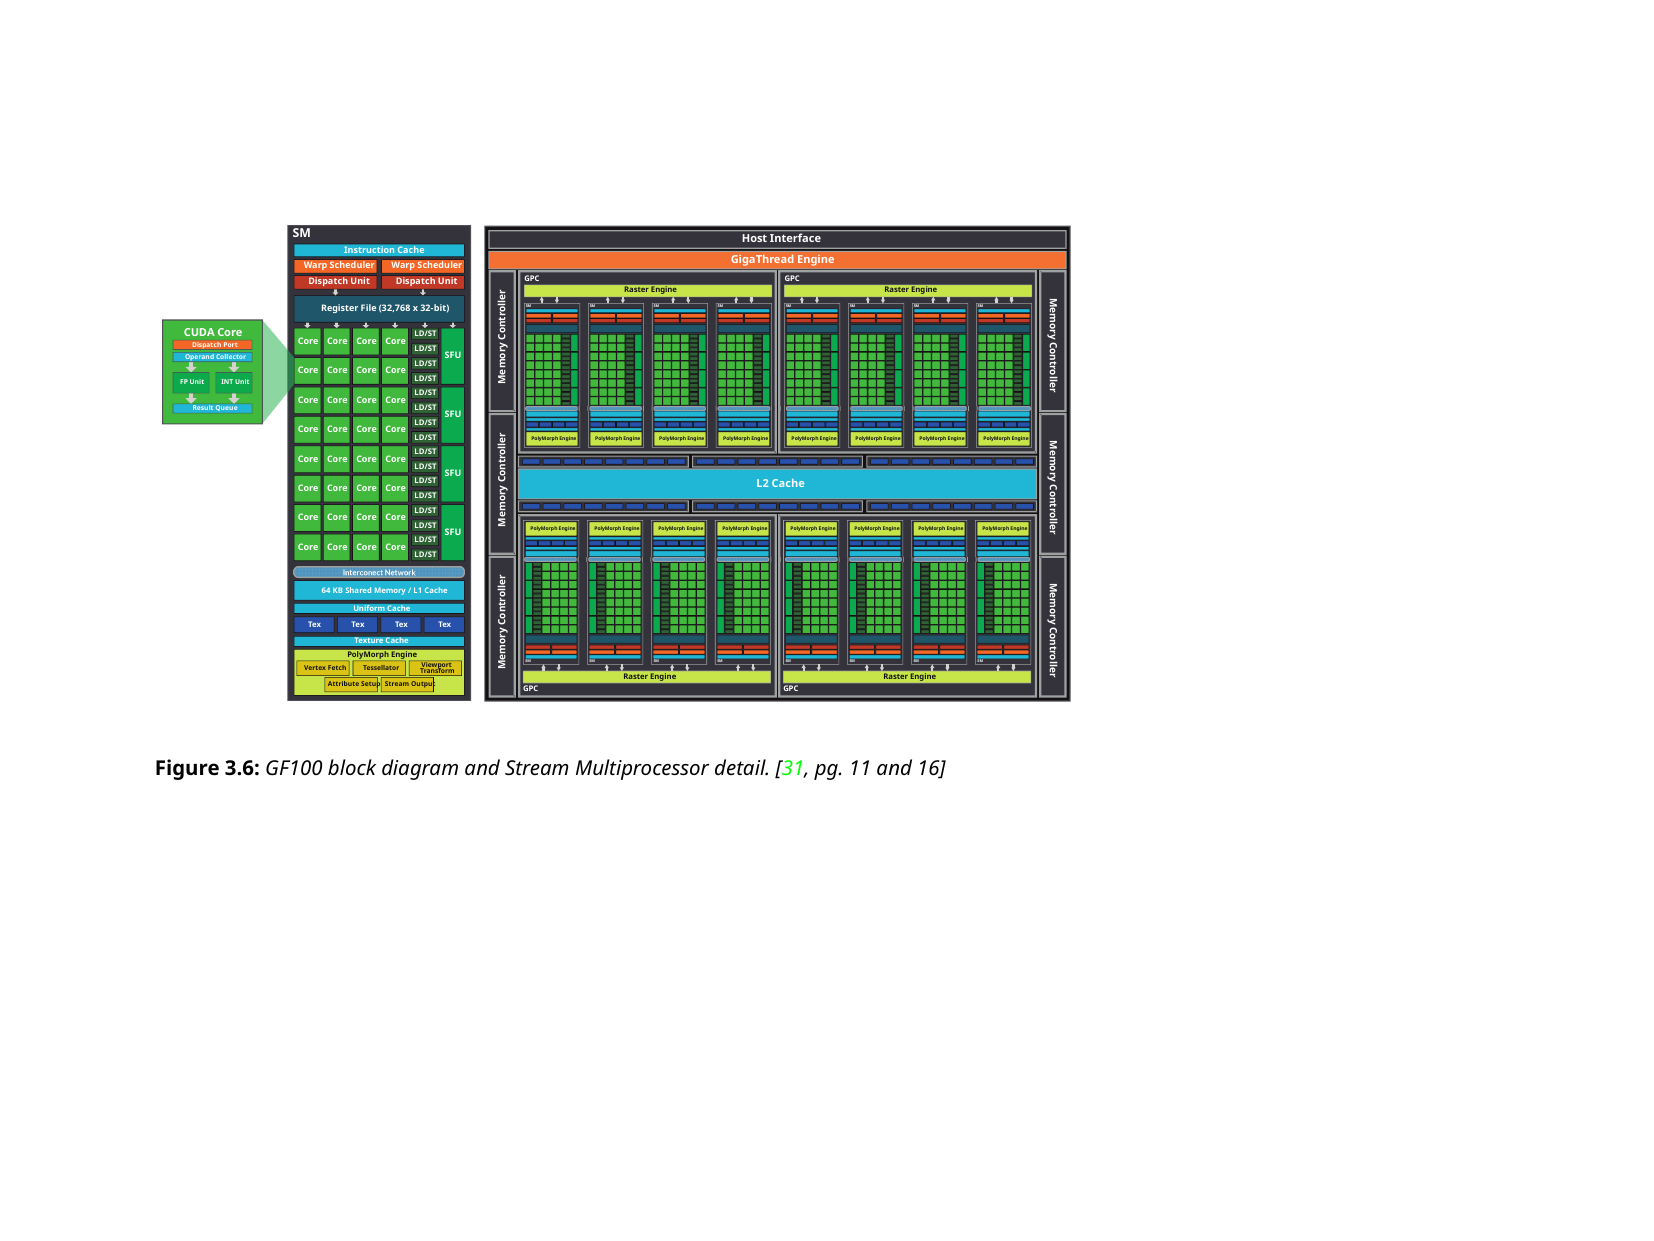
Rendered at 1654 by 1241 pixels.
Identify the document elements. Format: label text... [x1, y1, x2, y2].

text_box Core [356, 393, 379, 407]
text_box Memory Controller [494, 282, 509, 385]
text_box Core [326, 334, 350, 348]
text_box SM [292, 225, 314, 243]
text_box Core [326, 540, 350, 554]
text_box Core [385, 393, 408, 407]
text_box SM [913, 303, 921, 309]
text_box 64 KB Shared Memory / L1 Cache [321, 584, 464, 596]
text_box SFU [444, 467, 464, 480]
text_box SM [717, 658, 724, 665]
text_box Core [356, 334, 379, 348]
text_box PolyMorph Engine [918, 525, 967, 533]
text_box Core [356, 481, 379, 495]
text_box SFU [444, 526, 464, 539]
text_box Vertex Fetch [304, 663, 353, 673]
text_box PolyMorph Engine [722, 525, 771, 533]
text_box LD/ST [414, 431, 440, 443]
text_box PolyMorph Engine [531, 434, 580, 443]
text_box FP Unit [180, 377, 207, 388]
text_box Core [326, 423, 350, 436]
text_box [484, 225, 1071, 702]
text_box GPC [523, 683, 542, 695]
text_box LD/ST [414, 534, 440, 546]
text_box LD/ST [414, 387, 440, 399]
text_box GigaThread Engine [730, 251, 845, 267]
text_box Warp Scheduler [303, 259, 379, 272]
text_box Memory Controller [1046, 440, 1061, 543]
text_box PolyMorph Engine [790, 525, 839, 533]
text_box SM [525, 658, 532, 665]
text_box GPC [784, 273, 803, 285]
text_box Core [297, 364, 321, 377]
text_box Dispatch Unit [395, 275, 462, 288]
text_box PolyMorph Engine [594, 525, 643, 533]
text_box Core [326, 452, 350, 466]
text_box Core [356, 540, 379, 554]
text_box LD/ST [414, 446, 440, 458]
text_box LD/ST [414, 372, 440, 385]
text_box Core [326, 364, 350, 377]
text_box LD/ST [414, 357, 440, 369]
text_box Tex [351, 618, 368, 631]
text_box Core [385, 364, 408, 377]
text_box Dispatch Port [192, 339, 243, 350]
text_box Stream Output [385, 679, 439, 690]
text_box GPC [783, 683, 802, 695]
text_box PolyMorph Engine [983, 434, 1032, 443]
text_box LD/ST [414, 416, 440, 428]
picture [293, 566, 465, 579]
text_box Result Queue [192, 403, 242, 414]
picture [524, 557, 1030, 562]
text_box LD/ST [414, 343, 440, 355]
text_box PolyMorph Engine [791, 434, 840, 443]
text_box Texture Cache [354, 635, 418, 647]
text_box Core [385, 511, 408, 524]
text_box Core [385, 423, 408, 436]
text_box [162, 225, 472, 701]
text_box Core [326, 481, 350, 495]
text_box PolyMorph Engine [919, 434, 968, 443]
text_box SM [785, 658, 792, 665]
text_box Core [297, 334, 321, 348]
text_box GPC [524, 273, 543, 285]
text_box Dispatch Unit [308, 275, 374, 288]
text_box PolyMorph Engine [982, 525, 1031, 533]
text_box Operand Collector [185, 352, 253, 362]
text_box Transform [420, 666, 458, 677]
text_box Core [326, 511, 350, 524]
text_box Memory Controller [494, 425, 509, 528]
text_box Core [297, 540, 321, 554]
text_box SM [589, 658, 596, 665]
text_box Core [385, 452, 408, 466]
text_box Register File (32,768 x 32-bit) [321, 302, 463, 315]
text_box Instruction Cache [344, 243, 430, 257]
text_box SM [525, 303, 533, 309]
text_box Attribute Setup [327, 679, 385, 690]
text_box LD/ST [414, 475, 440, 487]
text_box Core [385, 540, 408, 554]
text_box SFU [444, 349, 464, 363]
text_box Tex [394, 618, 412, 631]
text_box SM [717, 303, 725, 309]
text_box Viewport [421, 660, 455, 666]
text_box PolyMorph Engine [595, 434, 644, 443]
text_box PolyMorph Engine [659, 434, 708, 443]
text_box LD/ST [414, 520, 440, 532]
text_box Memory Controller [1046, 298, 1061, 400]
text_box LD/ST [414, 328, 440, 340]
text_box Core [297, 481, 321, 495]
text_box SM [977, 303, 985, 309]
text_box Raster Engine [624, 284, 685, 296]
text_box LD/ST [414, 504, 440, 517]
text_box PolyMorph Engine [658, 525, 707, 533]
text_box Core [385, 481, 408, 495]
text_box INT Unit [221, 377, 252, 388]
text_box Uniform Cache [353, 603, 417, 615]
text_box Memory Controller [494, 568, 509, 670]
text_box SFU [444, 408, 464, 421]
text_box PolyMorph Engine [854, 525, 903, 533]
text_box Core [356, 511, 379, 524]
text_box Warp Scheduler [391, 259, 467, 272]
text_box CUDA Core [183, 324, 251, 340]
text_box SM [785, 303, 793, 309]
text_box Core [297, 511, 321, 524]
text_box Tex [438, 618, 455, 631]
text_box Core [356, 364, 379, 377]
text_box LD/ST [414, 402, 440, 414]
text_box LD/ST [414, 490, 440, 502]
text_box Memory Controller [1046, 583, 1061, 686]
text_box Core [356, 452, 379, 466]
picture [525, 406, 1031, 411]
text_box Raster Engine [883, 671, 944, 683]
text_box LD/ST [414, 461, 440, 473]
text_box Raster Engine [884, 284, 945, 296]
text_box SM [849, 658, 856, 665]
text_box Core [356, 423, 379, 436]
text_box PolyMorph Engine [530, 525, 579, 533]
text_box Figure 3.6: GF100 block diagram and Stream Multiprocessor detail. [31, pg. 11 and 16] [154, 753, 920, 777]
text_box SM [913, 658, 920, 665]
text_box Core [297, 393, 321, 407]
text_box PolyMorph Engine [855, 434, 904, 443]
text_box LD/ST [414, 549, 440, 561]
text_box Core [326, 393, 350, 407]
text_box SM [653, 658, 660, 665]
text_box SM [589, 303, 597, 309]
text_box Core [385, 334, 408, 348]
text_box Core [297, 423, 321, 436]
text_box Host Interface [741, 230, 829, 247]
text_box Tex [308, 618, 325, 631]
text_box SM [849, 303, 857, 309]
text_box PolyMorph Engine [347, 649, 424, 661]
text_box SM [977, 658, 984, 665]
text_box SM [653, 303, 661, 309]
text_box Core [297, 452, 321, 466]
text_box Tessellator [363, 663, 405, 673]
text_box Raster Engine [623, 671, 684, 683]
text_box L2 Cache [756, 475, 813, 492]
text_box PolyMorph Engine [723, 434, 772, 443]
